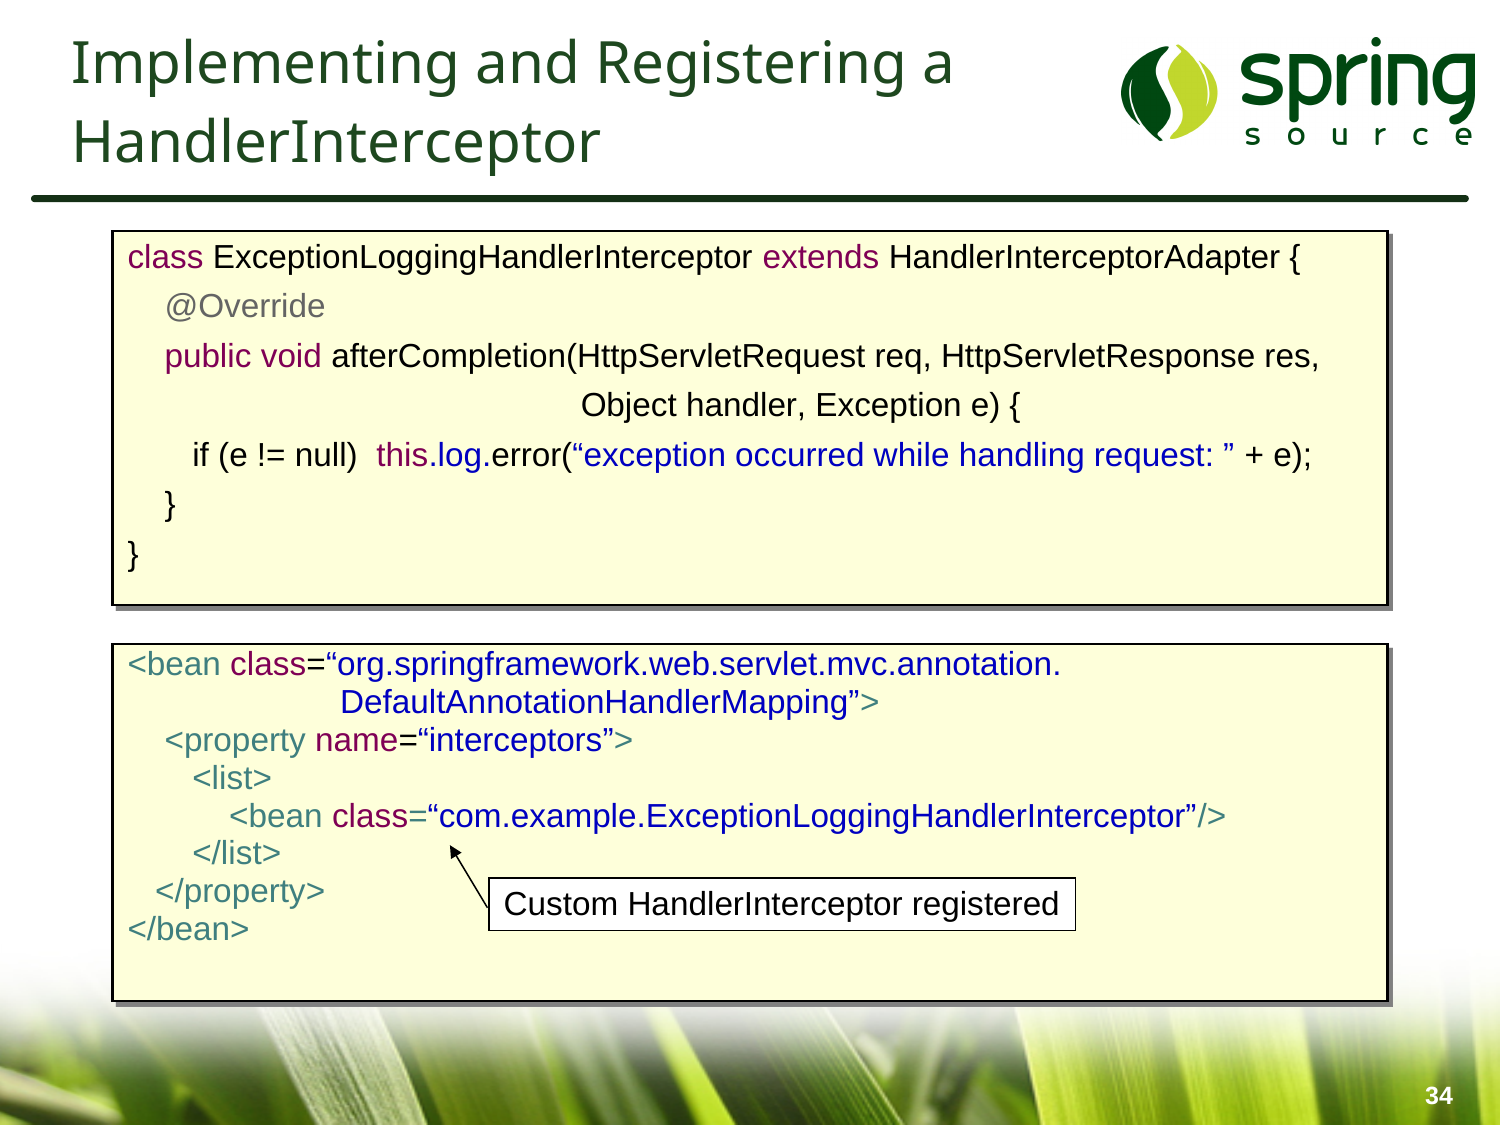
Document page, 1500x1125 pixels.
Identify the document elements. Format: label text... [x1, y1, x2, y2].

picture [0, 944, 1500, 1125]
picture [1121, 37, 1475, 145]
title Implementing and Registering a HandlerInterceptor [56, 13, 1089, 176]
text_box Custom HandlerInterceptor registered [488, 877, 1076, 931]
list class ExceptionLoggingHandlerInterceptor extends HandlerInterceptorAdapter { @Override public void afterCompletion(HttpServletRequest req, HttpServletResponse res, Object handler, Exception e) { if (e != null) this.log.error(“exception occurred while handling request: ” + e); } } [112, 230, 1388, 606]
list <bean class=“org.springframework.web.servlet.mvc.annotation. DefaultAnnotationHandlerMapping”> <property name=“interceptors”> <list> <bean class=“com.example.ExceptionLoggingHandlerInterceptor”/> </list> </property> </bean> [112, 644, 1388, 1002]
